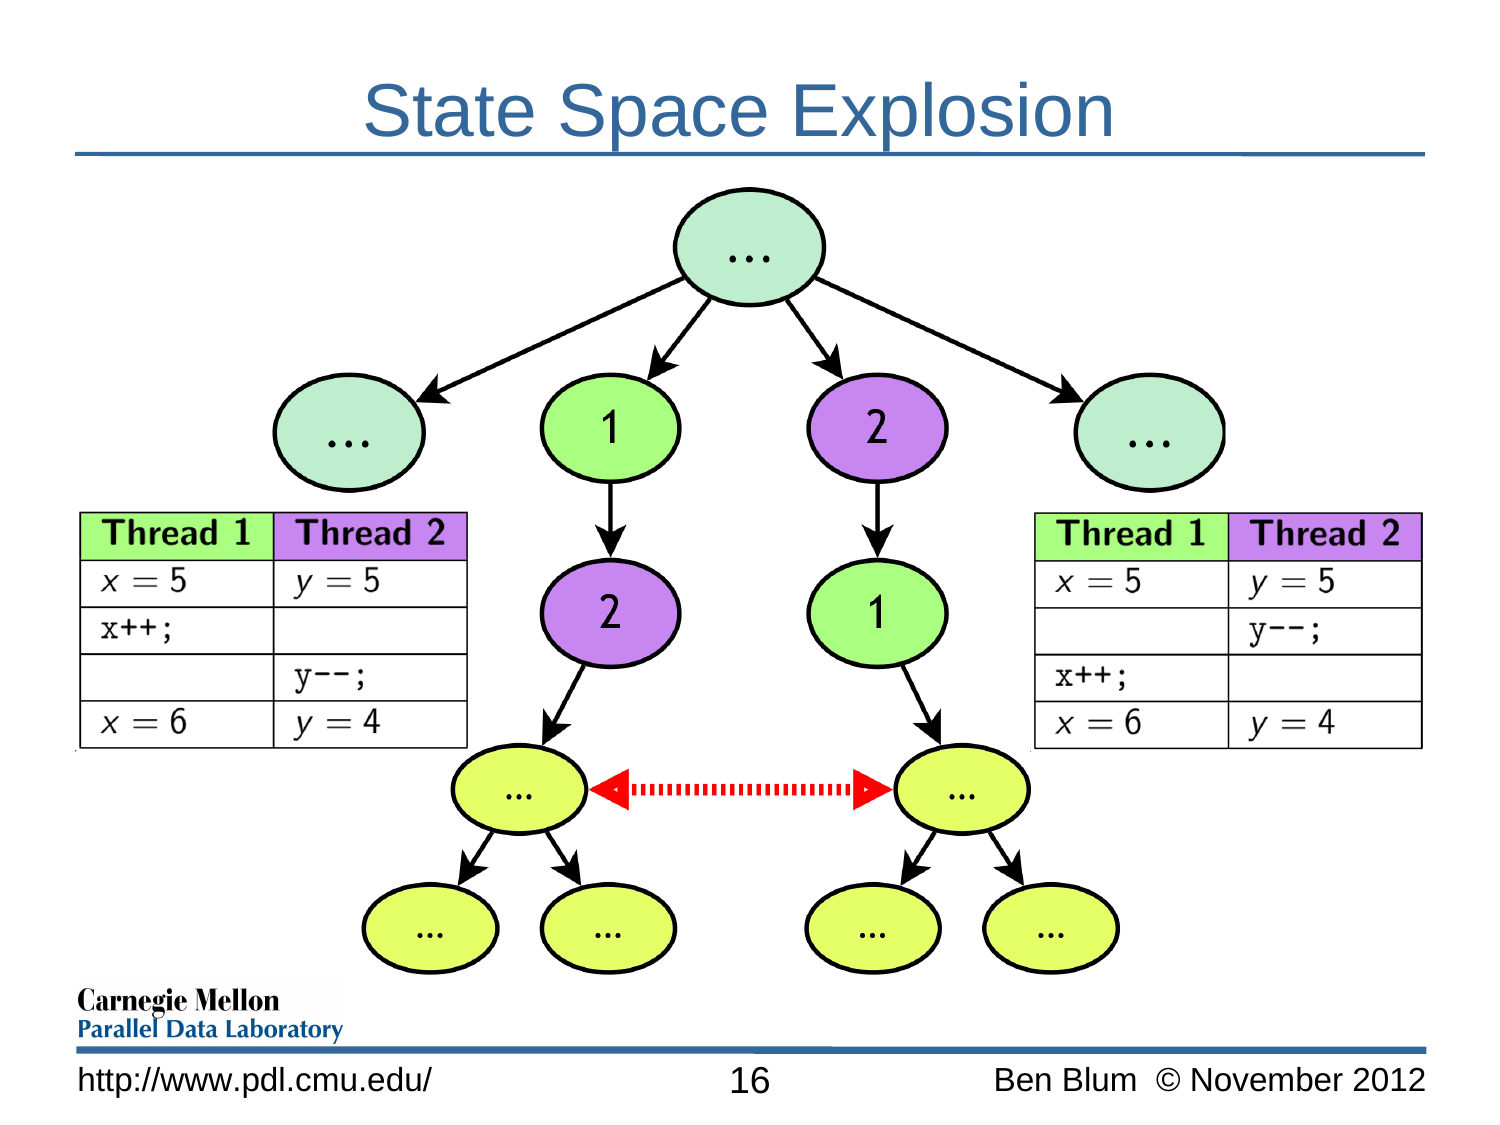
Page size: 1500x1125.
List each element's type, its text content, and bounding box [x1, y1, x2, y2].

picture [77, 979, 343, 1044]
title State Space Explosion [112, 50, 1388, 163]
picture [75, 187, 1426, 976]
